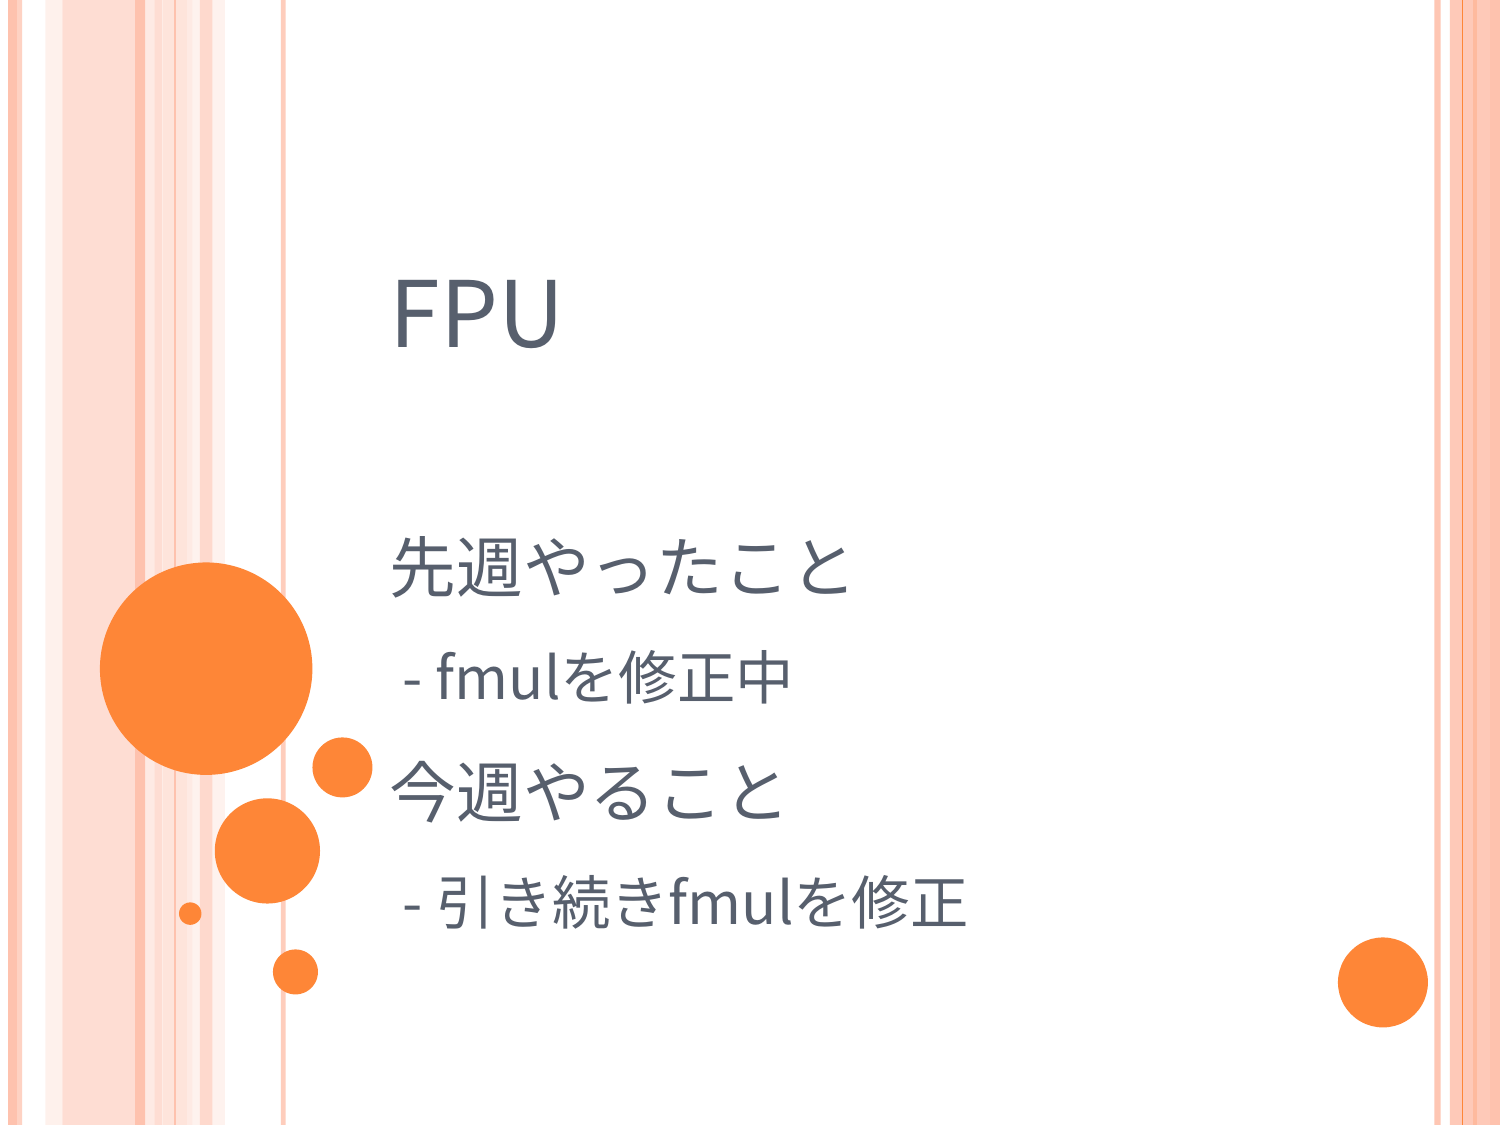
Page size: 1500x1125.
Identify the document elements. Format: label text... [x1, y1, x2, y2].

title FPU 先週やったこと - fmulを修正中 今週やること - 引き続きfmulを修正 [375, 90, 1388, 1047]
